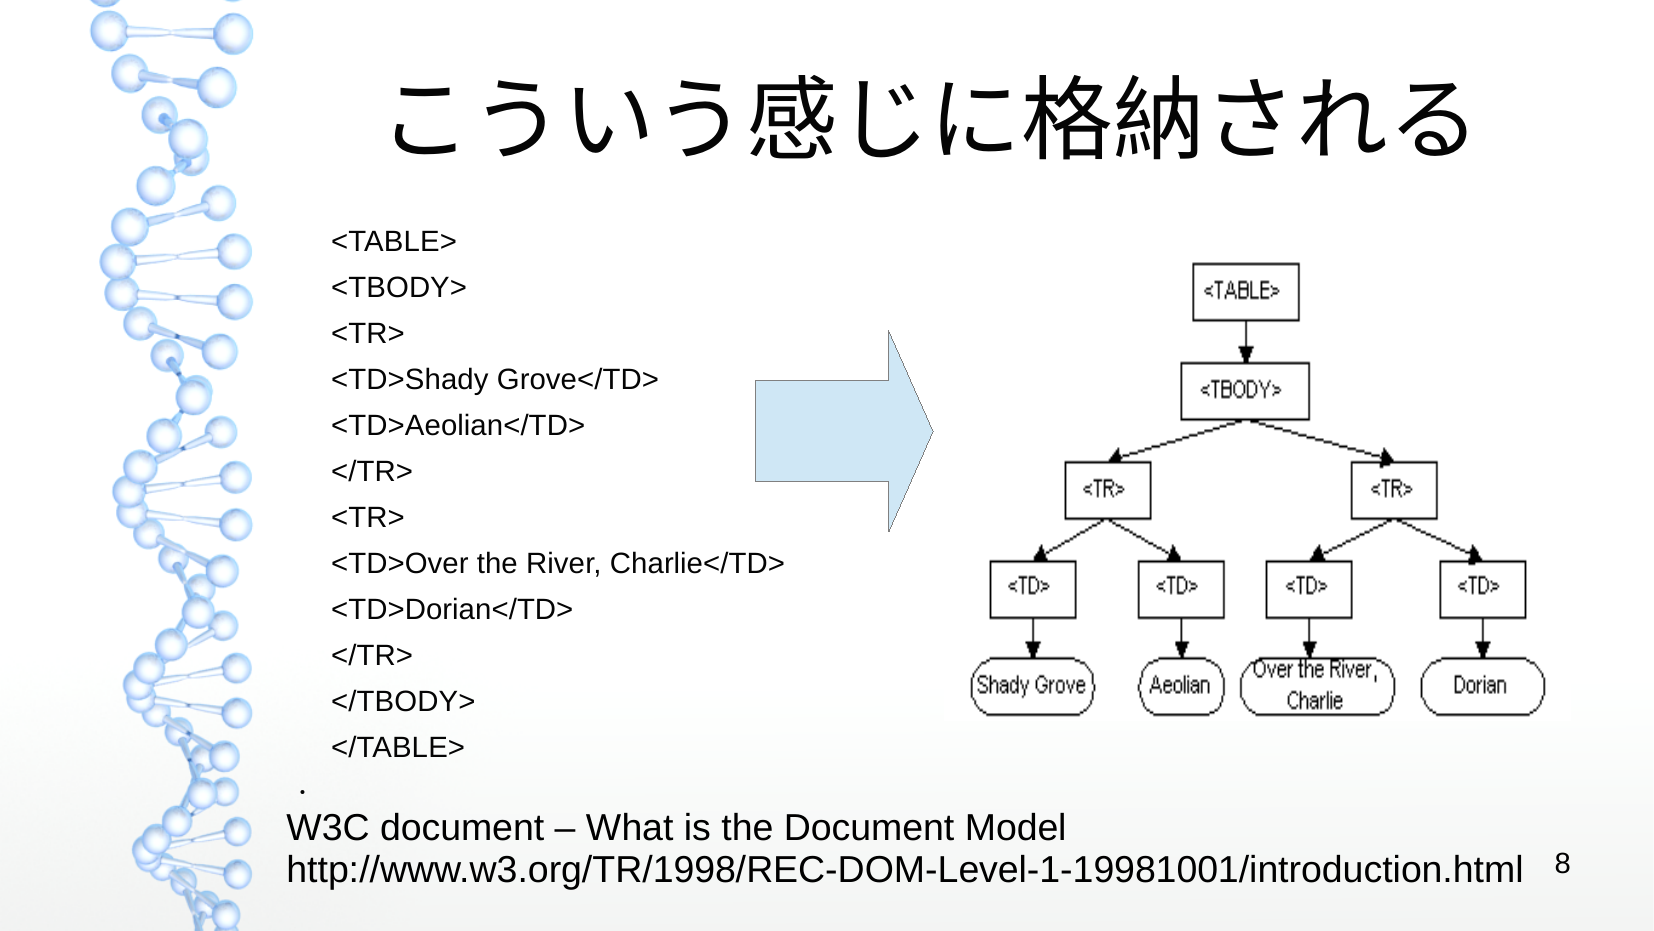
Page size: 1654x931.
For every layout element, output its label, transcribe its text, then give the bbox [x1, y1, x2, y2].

text_box W3C document – What is the Document Model http://www.w3.org/TR/1998/REC-DOM-Level-1-19981001/introduction.html [271, 798, 1571, 898]
list <TABLE> <TBODY> <TR> <TD>Shady Grove</TD> <TD>Aeolian</TD> </TR> <TR> <TD>Over the River, Charlie</TD> <TD>Dorian</TD> </TR> </TBODY> </TABLE> [289, 224, 851, 764]
title こういう感じに格納される [265, 35, 1595, 189]
text_box [755, 330, 934, 532]
picture [0, 0, 1654, 931]
